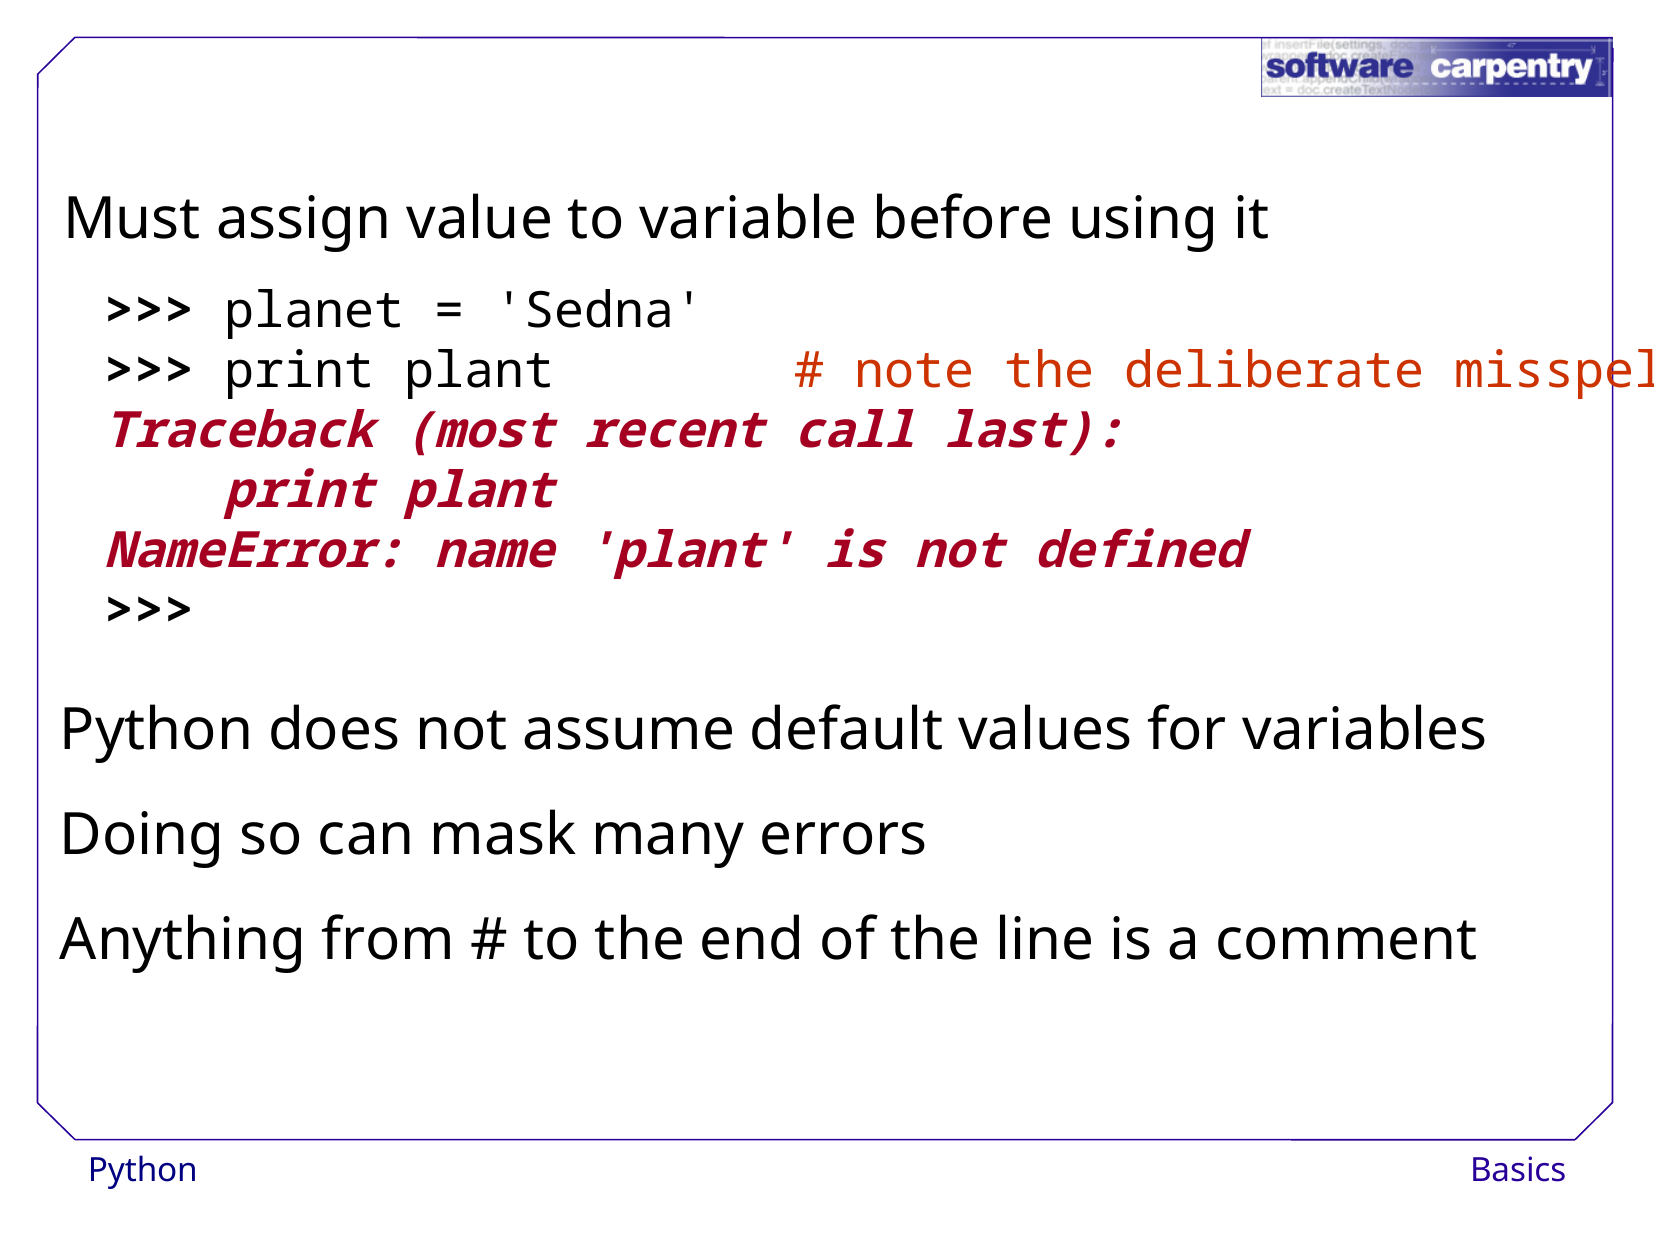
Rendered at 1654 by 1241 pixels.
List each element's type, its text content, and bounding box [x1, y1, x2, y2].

text_box >>> planet = 'Sedna' >>> print plant # note the deliberate misspelling Traceback (most recent call last): print plant NameError: name 'plant' is not defined >>> [89, 270, 1517, 649]
text_box Must assign value to variable before using it [48, 138, 1436, 259]
text_box Python does not assume default values for variables Doing so can mask many errors Anything from # to the end of the line is a comment [45, 648, 1653, 979]
picture [1261, 39, 1613, 97]
